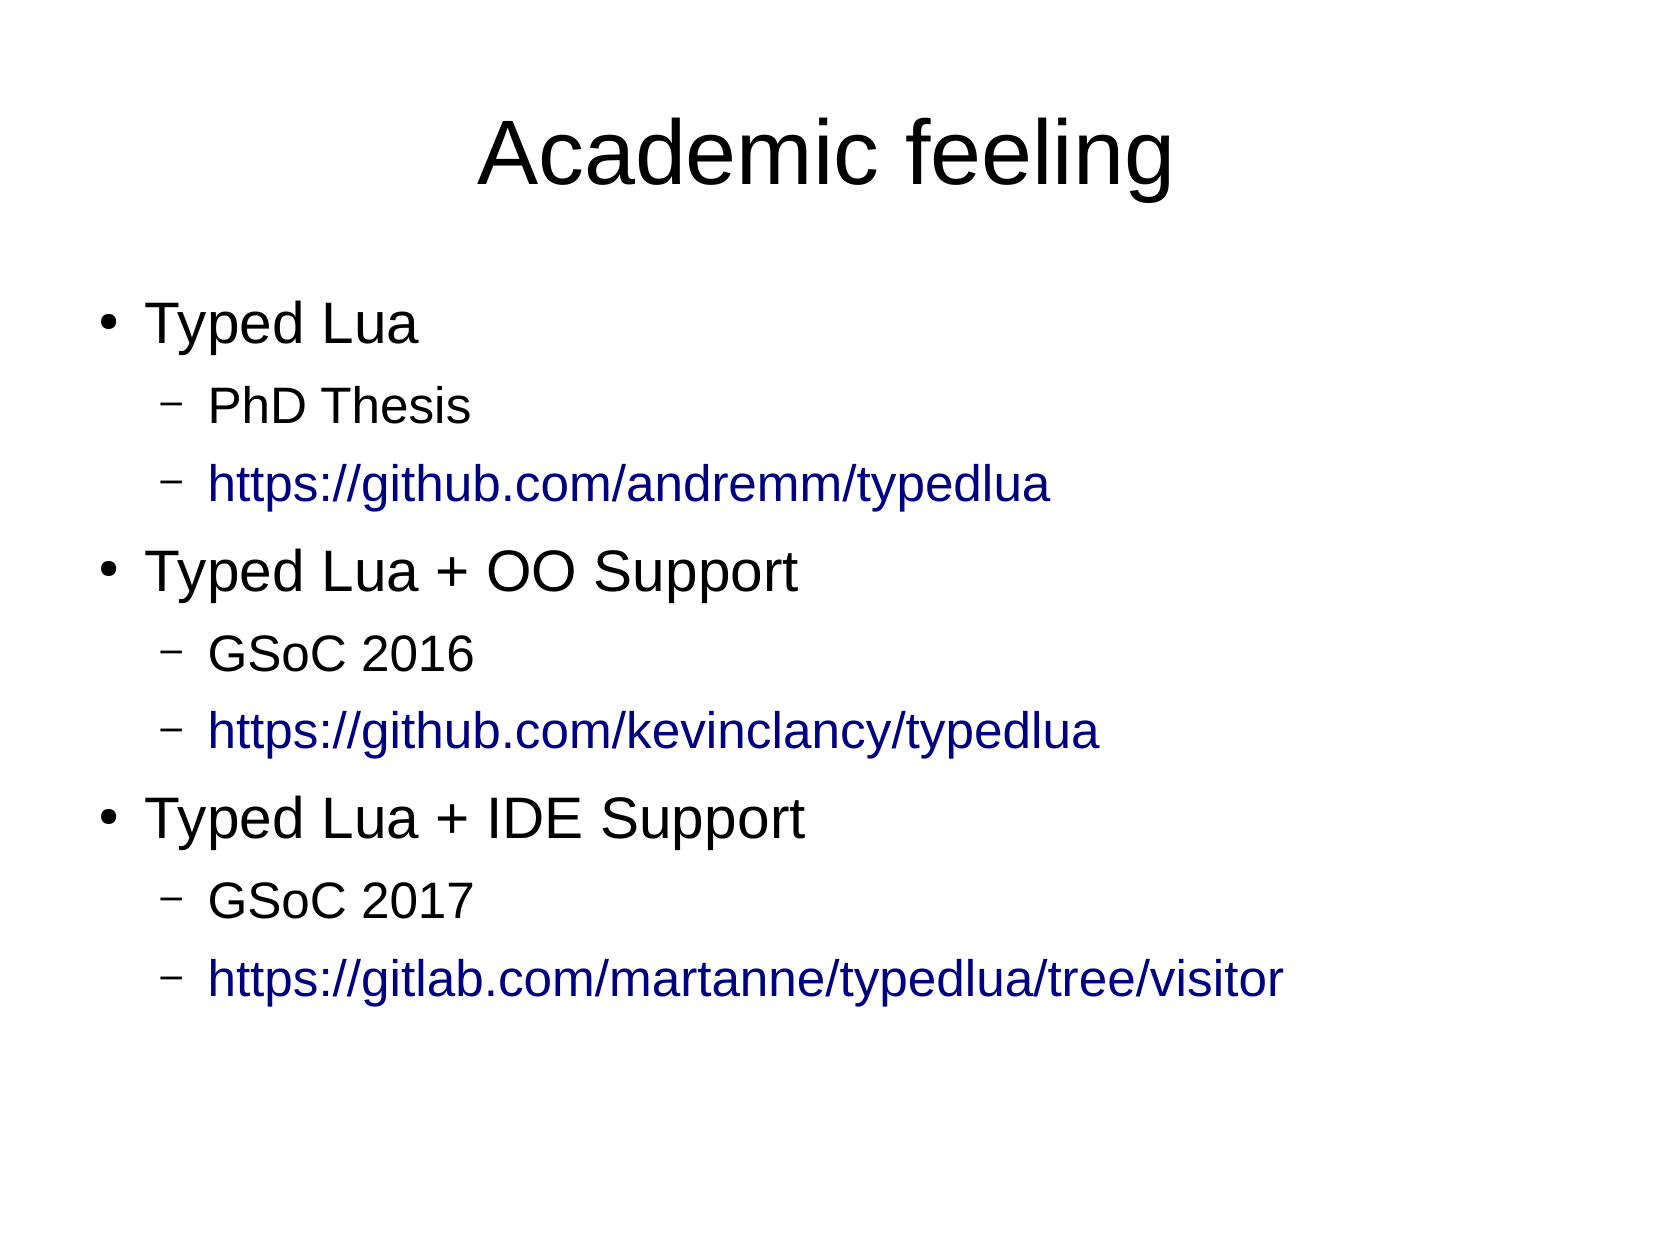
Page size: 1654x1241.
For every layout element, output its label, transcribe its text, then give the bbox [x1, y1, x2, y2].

title Academic feeling [82, 49, 1571, 257]
list Typed Lua PhD Thesis https://github.com/andremm/typedlua Typed Lua + OO Support GSoC 2016 https://github.com/kevinclancy/typedlua Typed Lua + IDE Support GSoC 2017 https://gitlab.com/martanne/typedlua/tree/visitor [82, 290, 1571, 1010]
